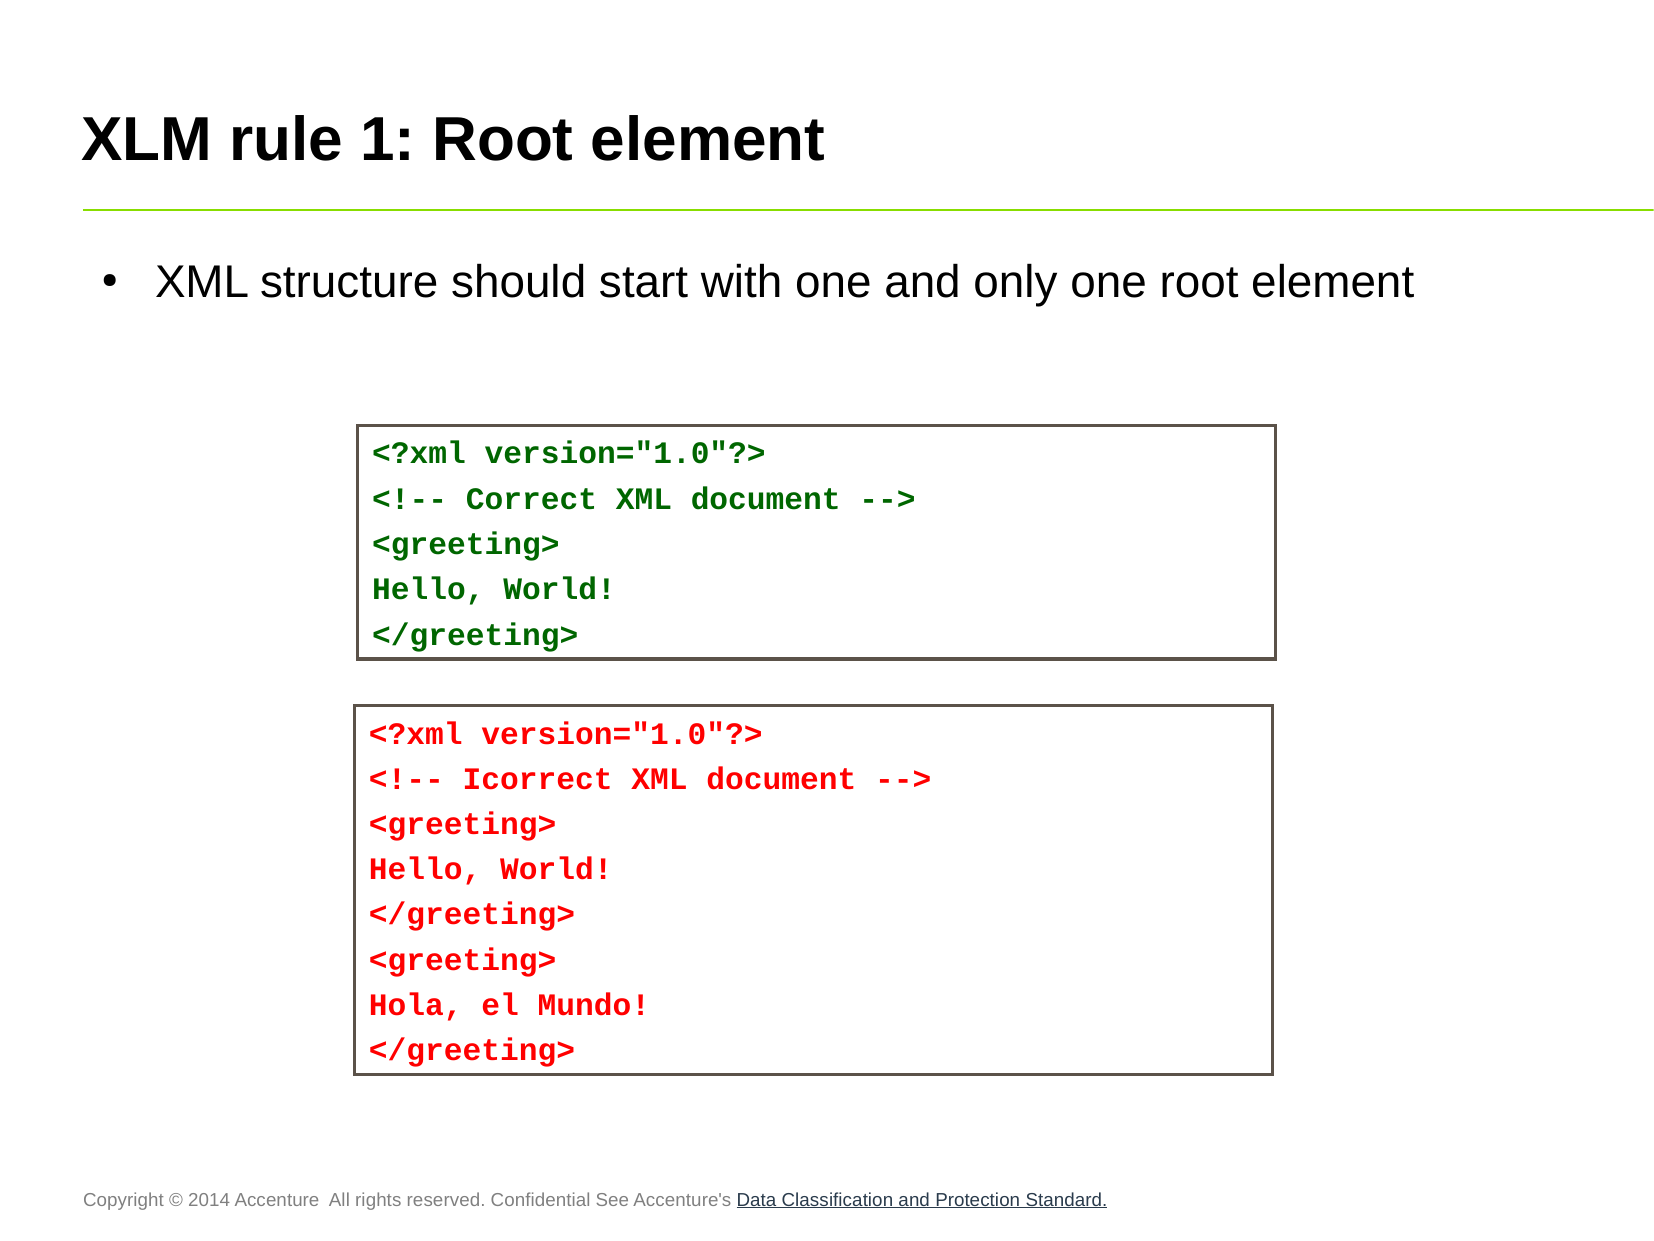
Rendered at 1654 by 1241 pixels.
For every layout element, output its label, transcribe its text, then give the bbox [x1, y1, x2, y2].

title XLM rule 1: Root element [81, 68, 1654, 211]
text_box <?xml version="1.0"?> <!-- Icorrect XML document --> <greeting> Hello, World! </greeting> <greeting> Hola, el Mundo! </greeting> [354, 705, 1273, 1075]
list XML structure should start with one and only one root element [84, 255, 1573, 1166]
text_box <?xml version="1.0"?> <!-- Correct XML document --> <greeting> Hello, World! </greeting> [357, 425, 1276, 659]
